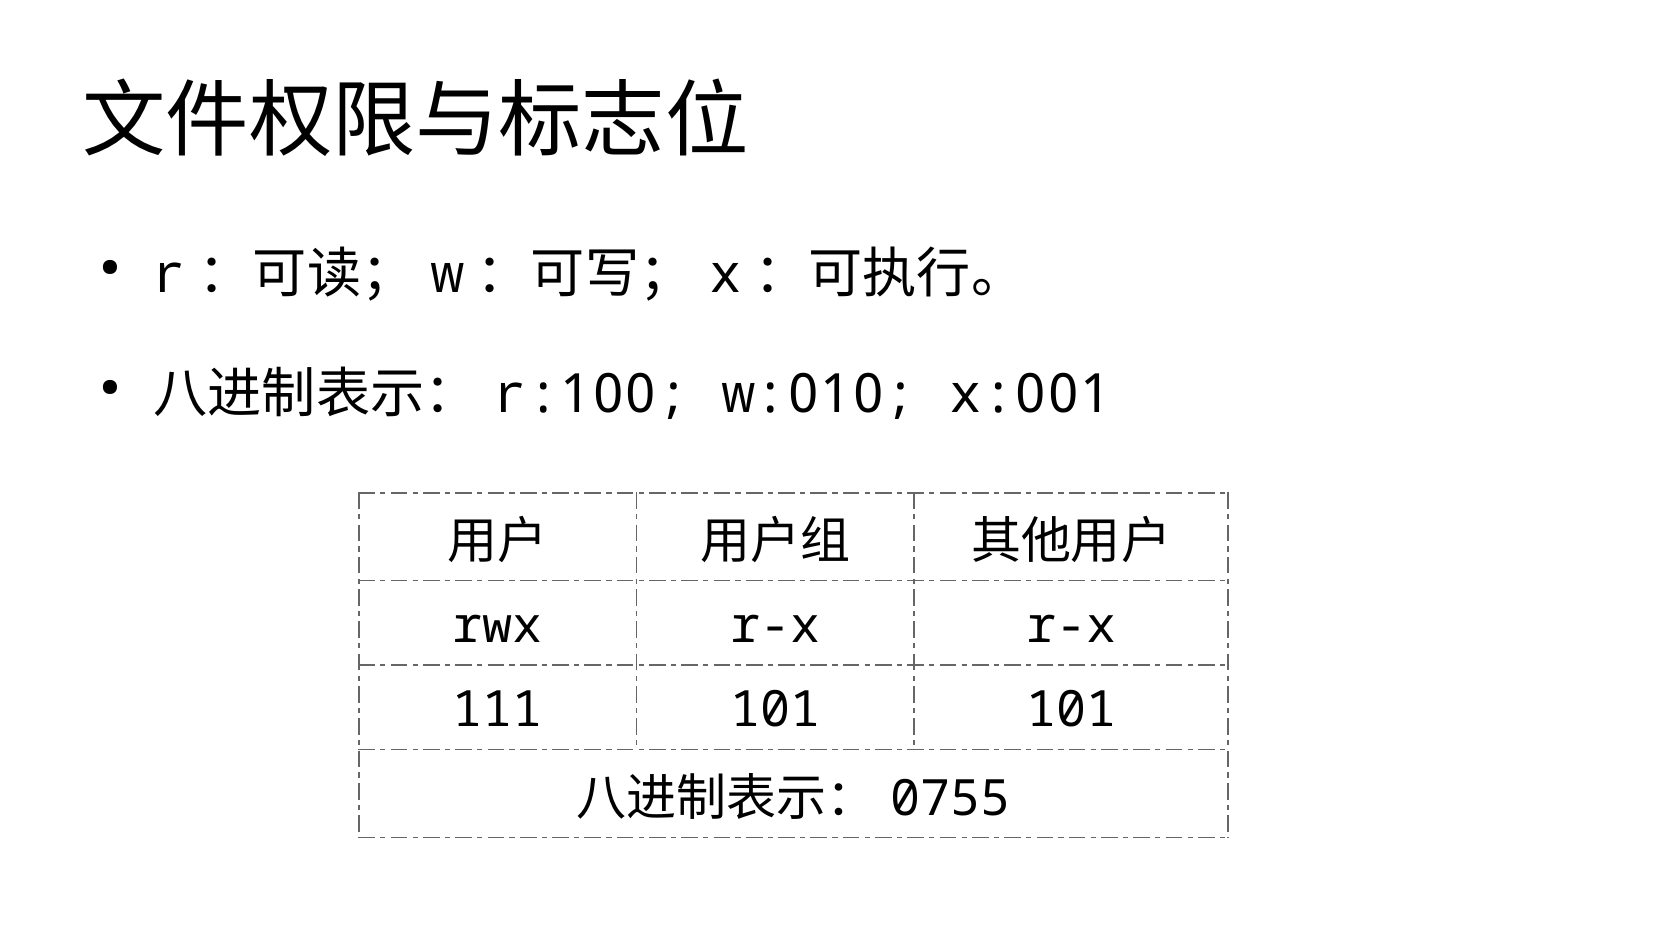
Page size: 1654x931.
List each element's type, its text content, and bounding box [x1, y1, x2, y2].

table_header 用户 [359, 493, 637, 581]
table_header 其他用户 [914, 493, 1228, 581]
table_cell r-x [914, 581, 1228, 665]
table_cell 101 [637, 665, 914, 749]
table_cell 八进制表示：0755 [359, 749, 1228, 838]
table_header 用户组 [637, 493, 914, 581]
list r：可读；w：可写；x：可执行。 八进制表示：r:100; w:010; x:001 [82, 217, 1571, 758]
table_cell 111 [359, 665, 637, 749]
table_cell r-x [637, 581, 914, 665]
table_cell 101 [914, 665, 1228, 749]
title 文件权限与标志位 [82, 37, 1571, 189]
table_cell rwx [359, 581, 637, 665]
